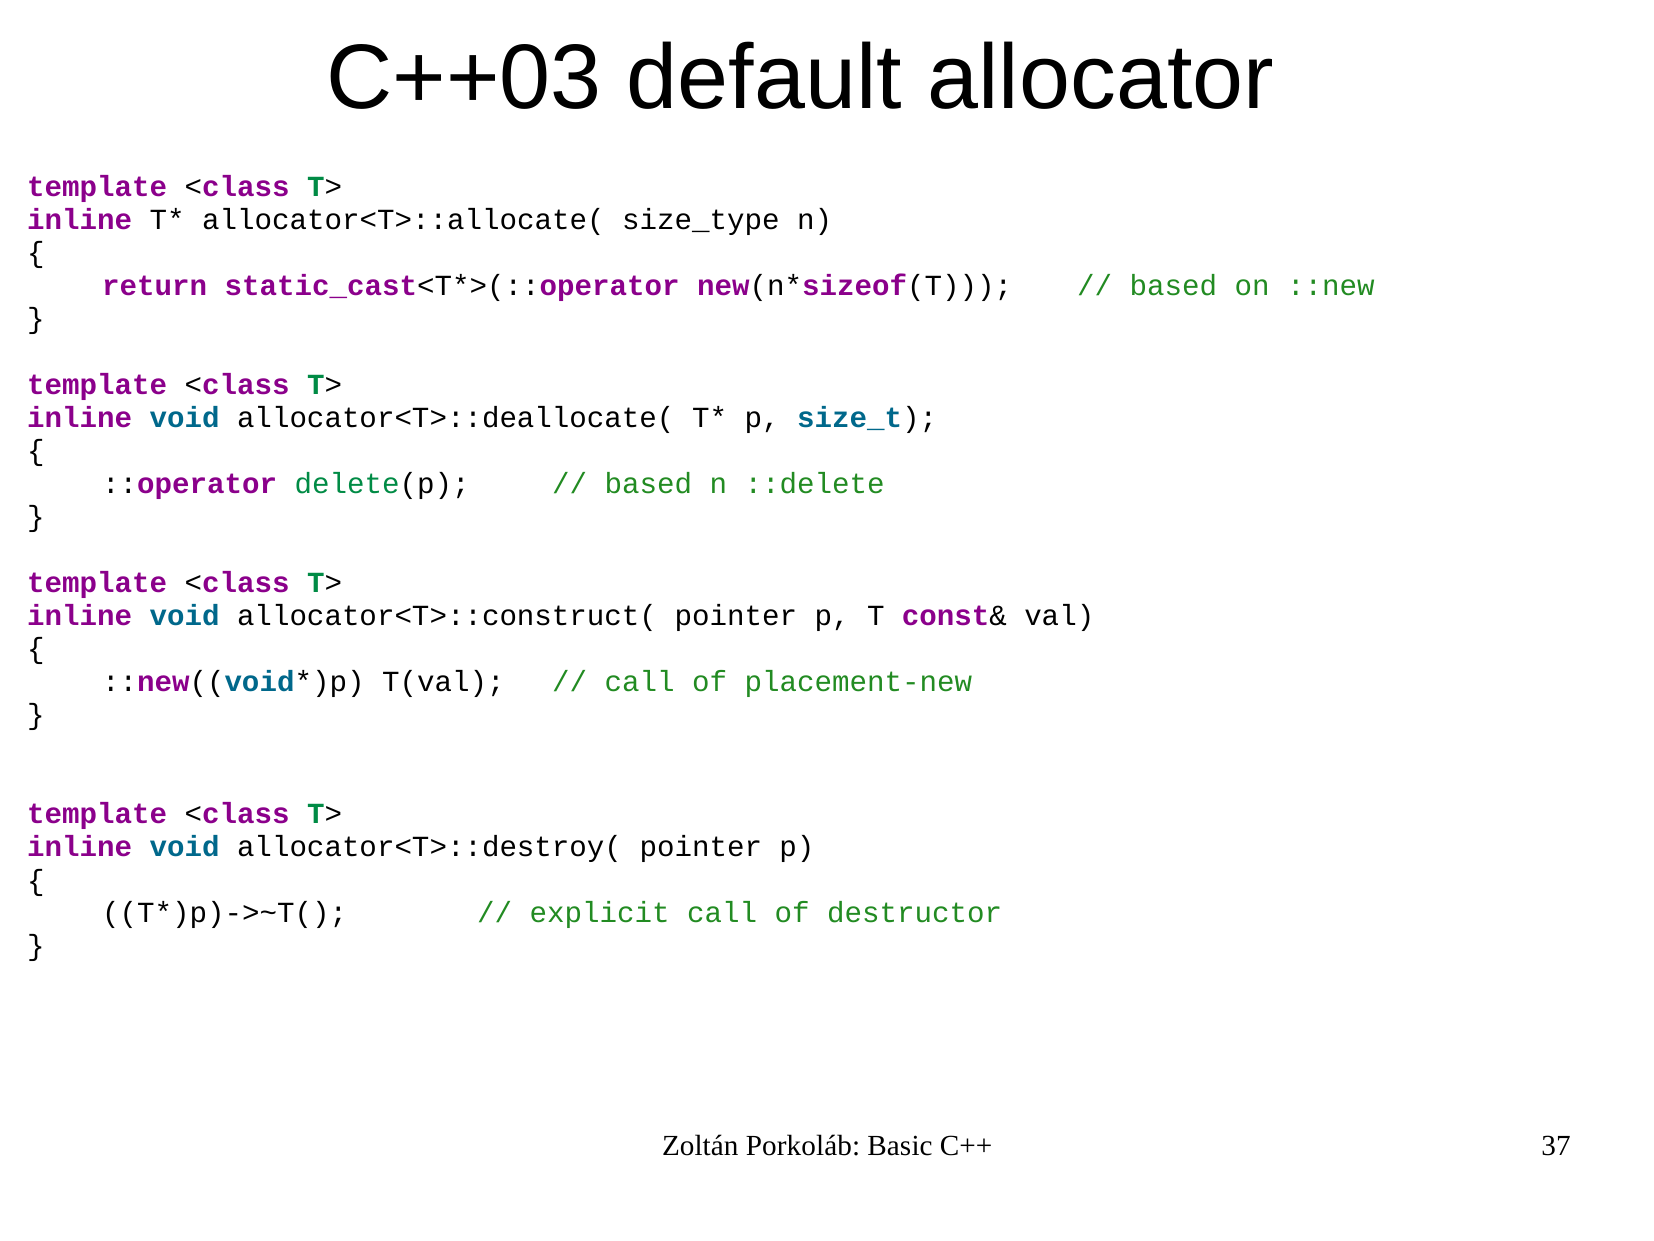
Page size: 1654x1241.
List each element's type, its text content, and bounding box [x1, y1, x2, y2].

title C++03 default allocator [56, 0, 1546, 165]
text_box template <class T> inline T* allocator<T>::allocate( size_type n) { return static_cast<T*>(::operator new(n*sizeof(T))); // based on ::new } template <class T> inline void allocator<T>::deallocate( T* p, size_t); { ::operator delete(p); // based n ::delete } template <class T> inline void allocator<T>::construct( pointer p, T const& val) { ::new((void*)p) T(val); // call of placement-new } template <class T> inline void allocator<T>::destroy( pointer p) { ((T*)p)->~T(); // explicit call of destructor } [12, 165, 1651, 1051]
